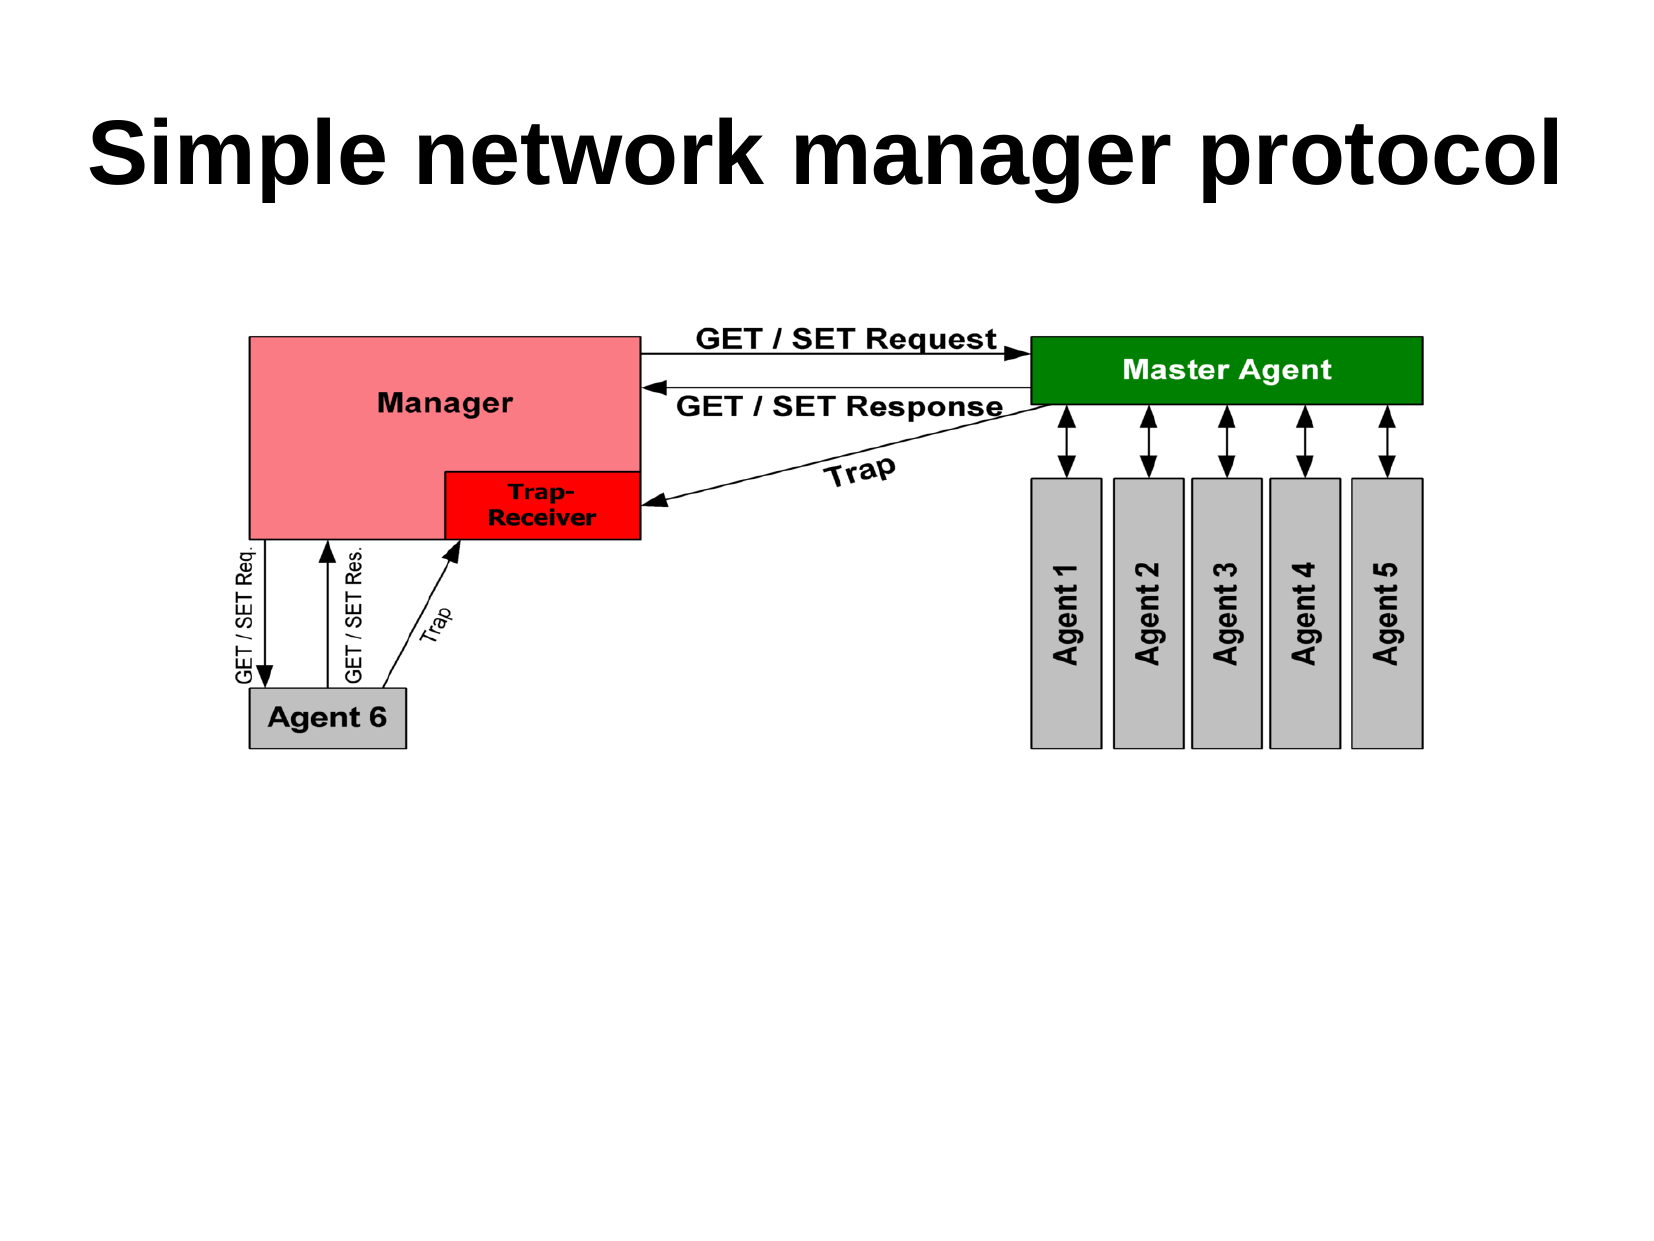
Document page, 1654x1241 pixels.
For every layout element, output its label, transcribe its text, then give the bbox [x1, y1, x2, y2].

title Simple network manager protocol [82, 49, 1571, 257]
picture [212, 318, 1430, 804]
